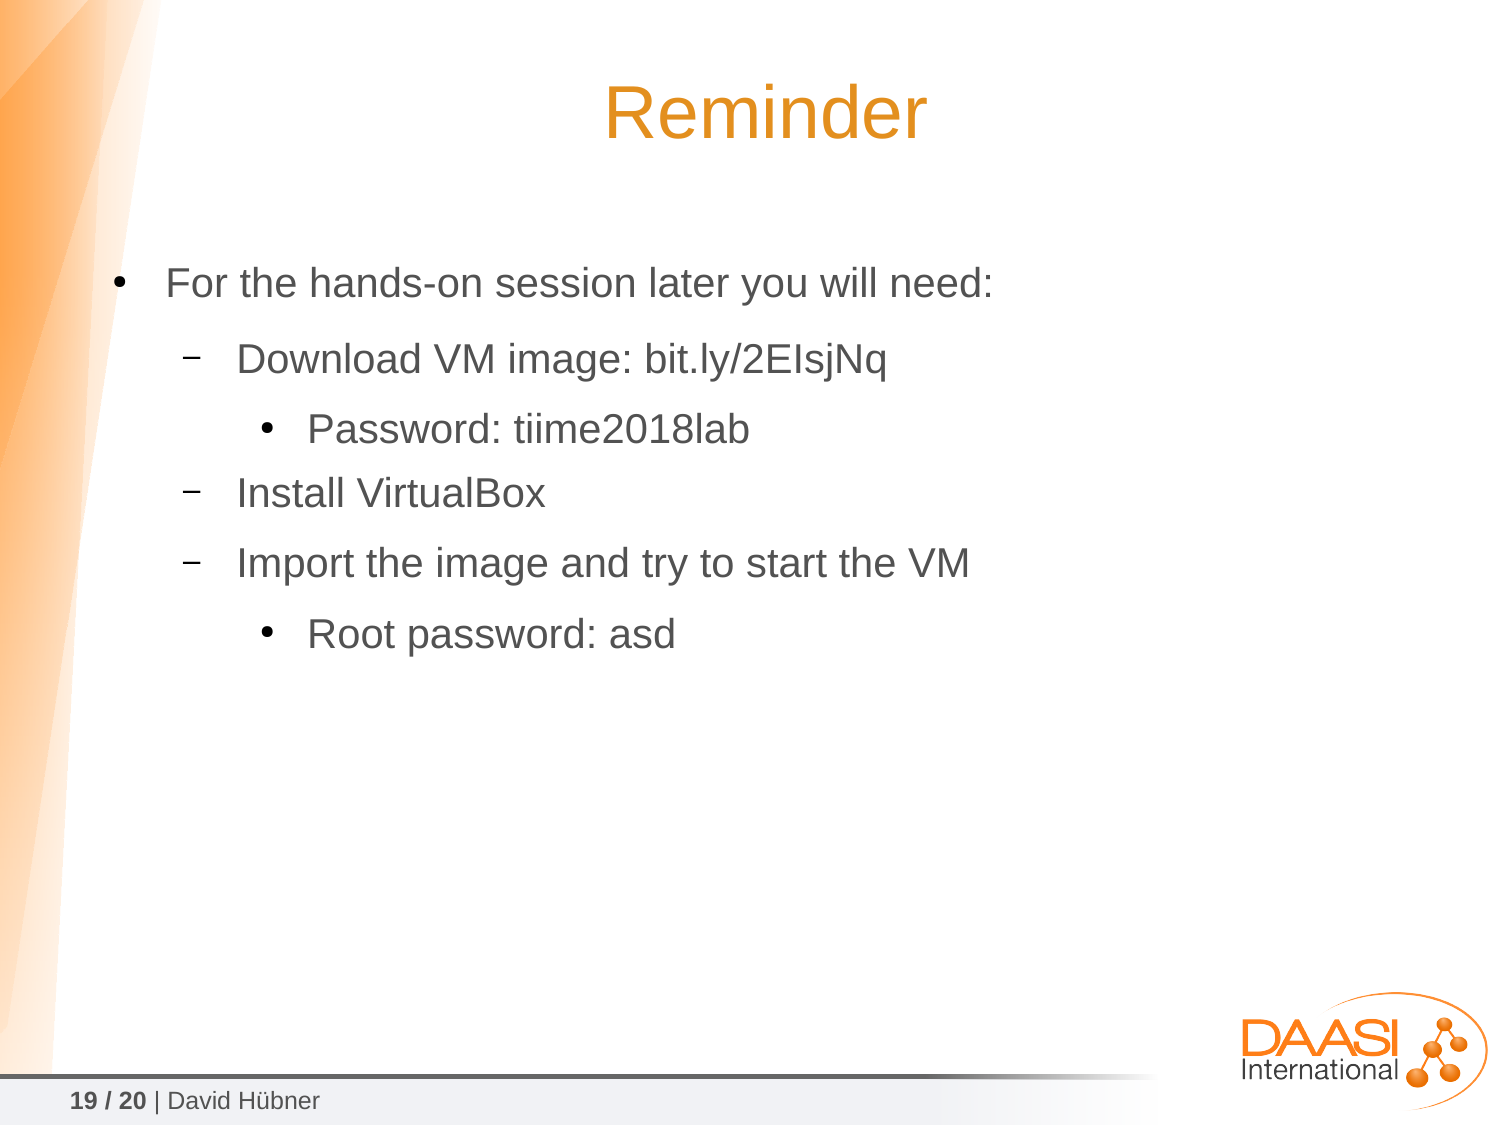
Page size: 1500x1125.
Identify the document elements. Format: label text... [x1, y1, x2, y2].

title Reminder [91, 48, 1441, 178]
picture [1240, 992, 1500, 1111]
list For the hands-on session later you will need: Download VM image: bit.ly/2EIsjNq Password: tiime2018lab Install VirtualBox Import the image and try to start the VM Root password: asd [94, 259, 1441, 913]
